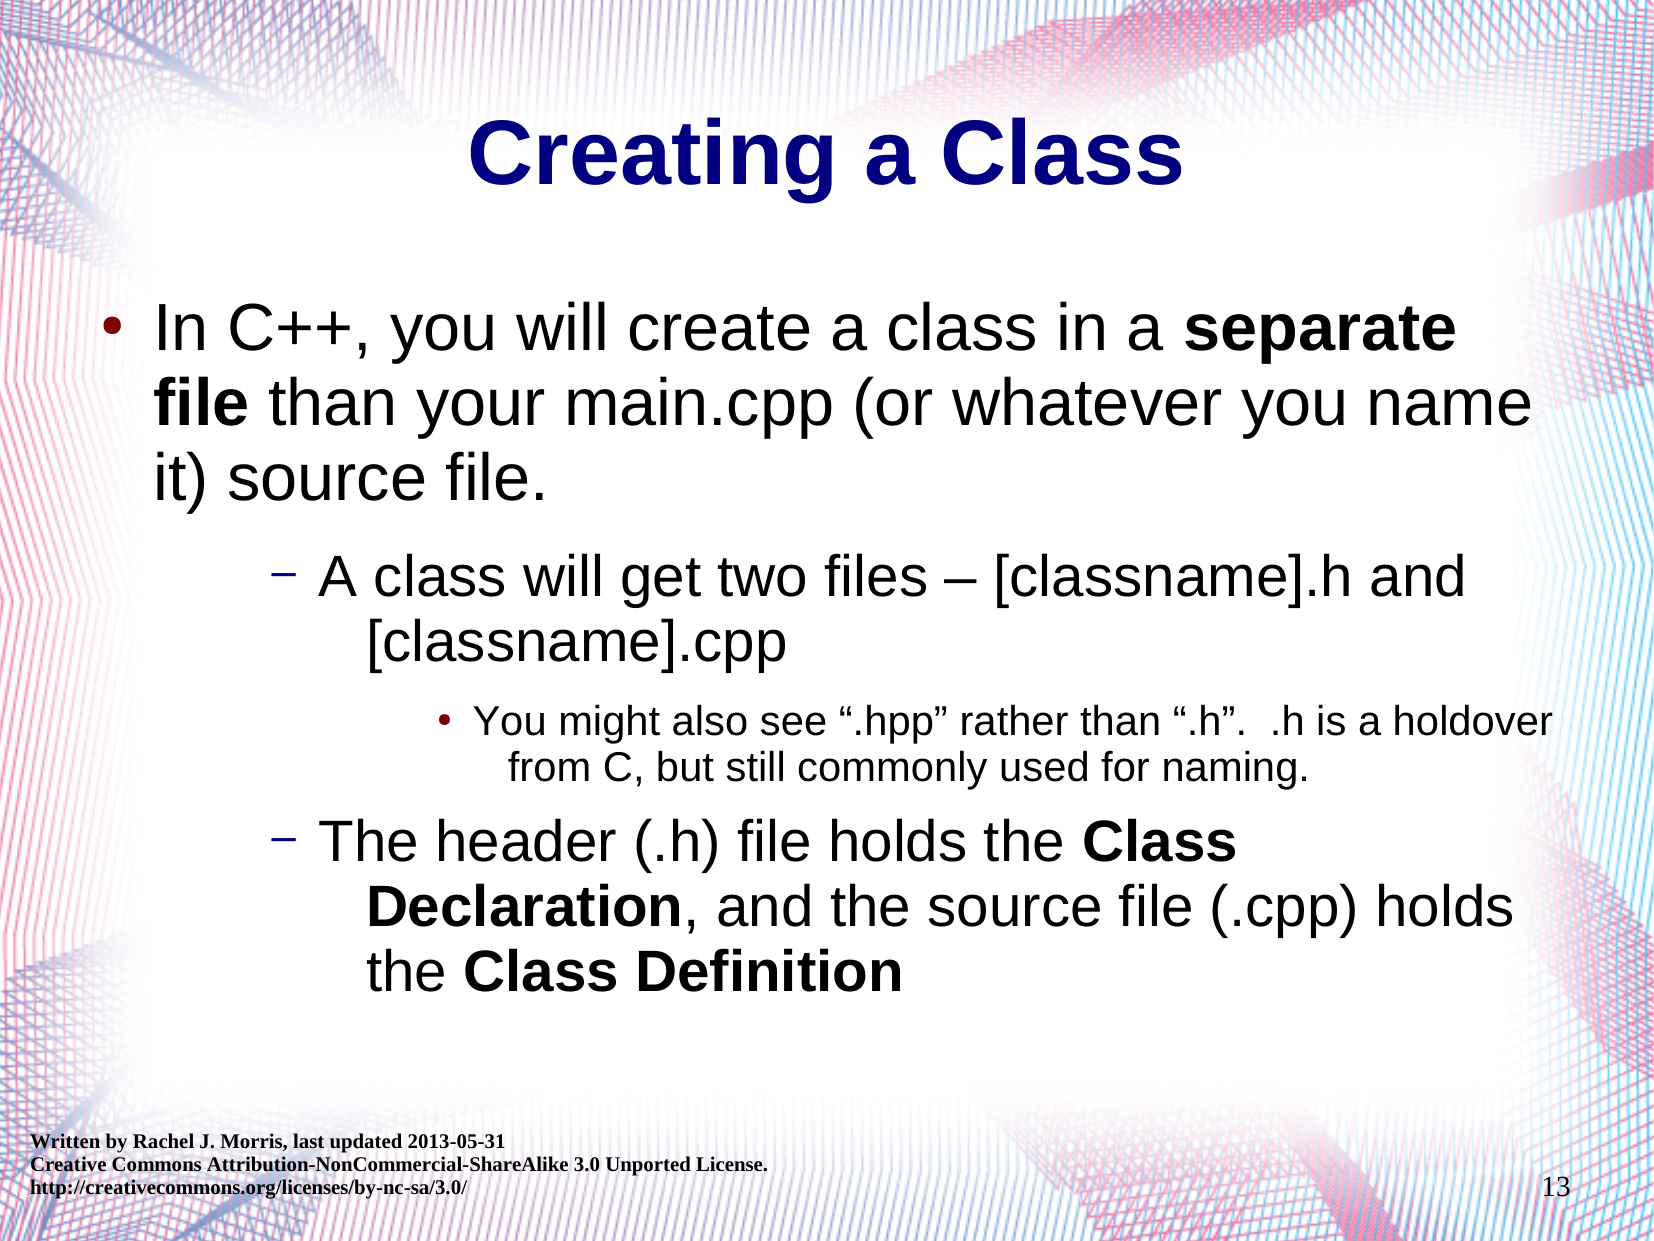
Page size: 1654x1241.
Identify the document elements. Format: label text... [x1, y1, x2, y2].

title Creating a Class [82, 49, 1571, 257]
picture [0, 0, 1654, 1241]
list In C++, you will create a class in a separate file than your main.cpp (or whatever you name it) source file. A class will get two files – [classname].h and [classname].cpp You might also see “.hpp” rather than “.h”. .h is a holdover from C, but still commonly used for naming. The header (.h) file holds the Class Declaration, and the source file (.cpp) holds the Class Definition [82, 290, 1571, 1010]
